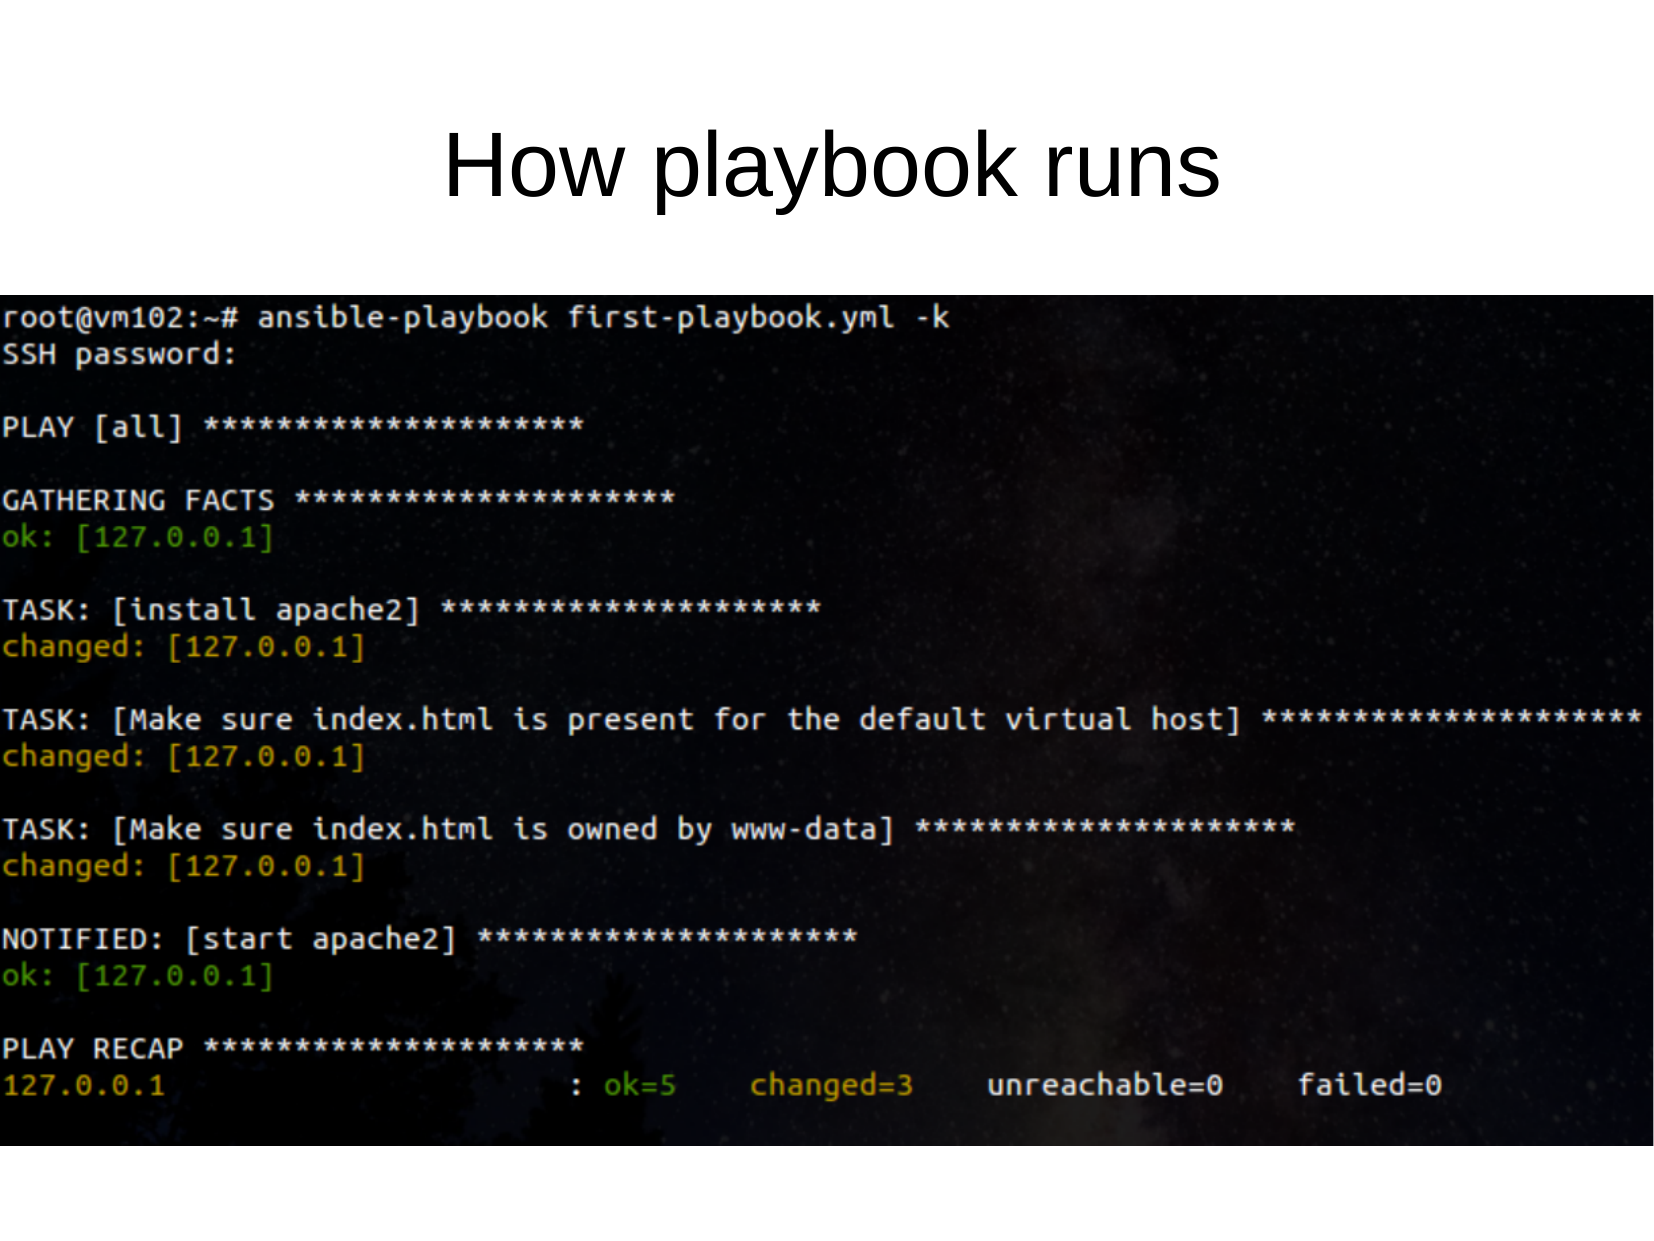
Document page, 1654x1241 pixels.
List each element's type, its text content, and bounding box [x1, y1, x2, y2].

picture [0, 295, 1654, 1146]
text_box How playbook runs [11, 106, 1654, 224]
